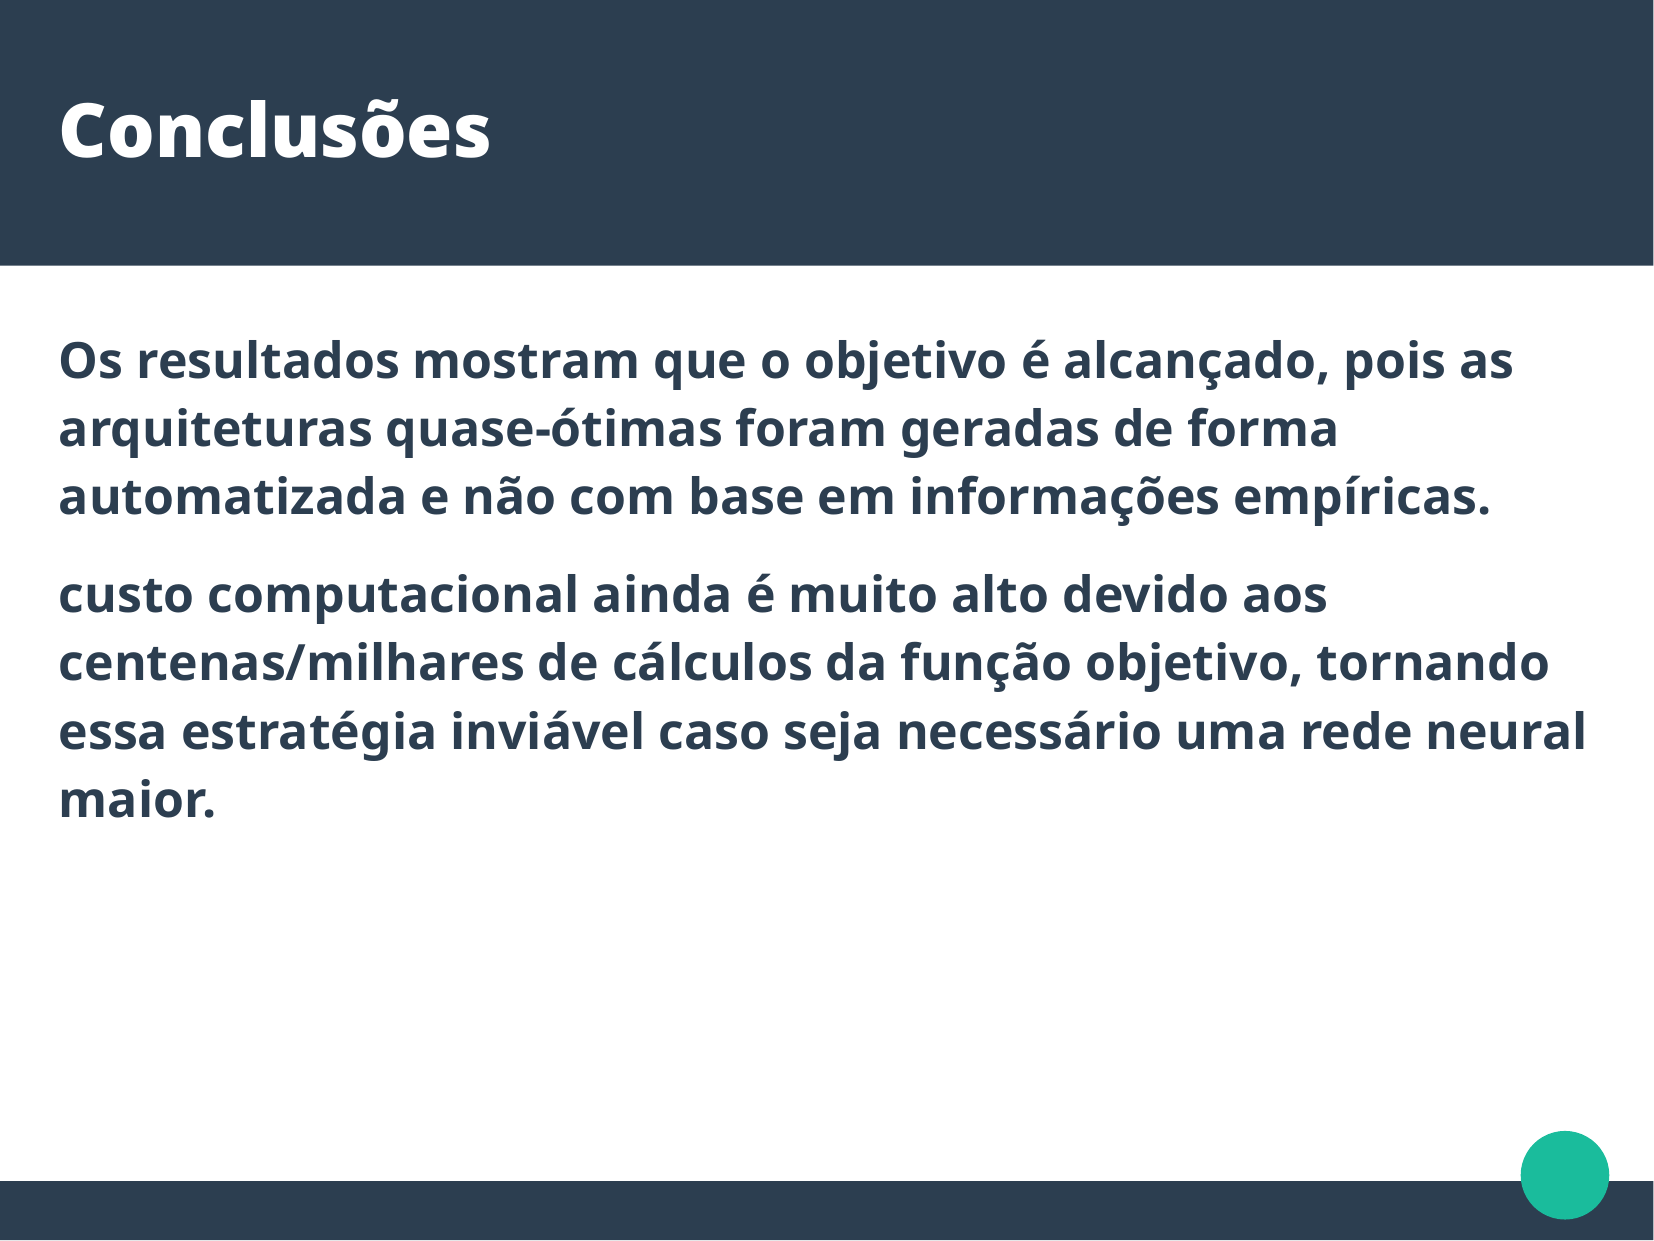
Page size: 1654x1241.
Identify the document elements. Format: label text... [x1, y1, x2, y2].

title Conclusões [59, 49, 1595, 207]
list Os resultados mostram que o objetivo é alcançado, pois as arquiteturas quase-ótimas foram geradas de forma automatizada e não com base em informações empíricas. custo computacional ainda é muito alto devido aos centenas/milhares de cálculos da função objetivo, tornando essa estratégia inviável caso seja necessário uma rede neural maior. [59, 324, 1595, 1152]
